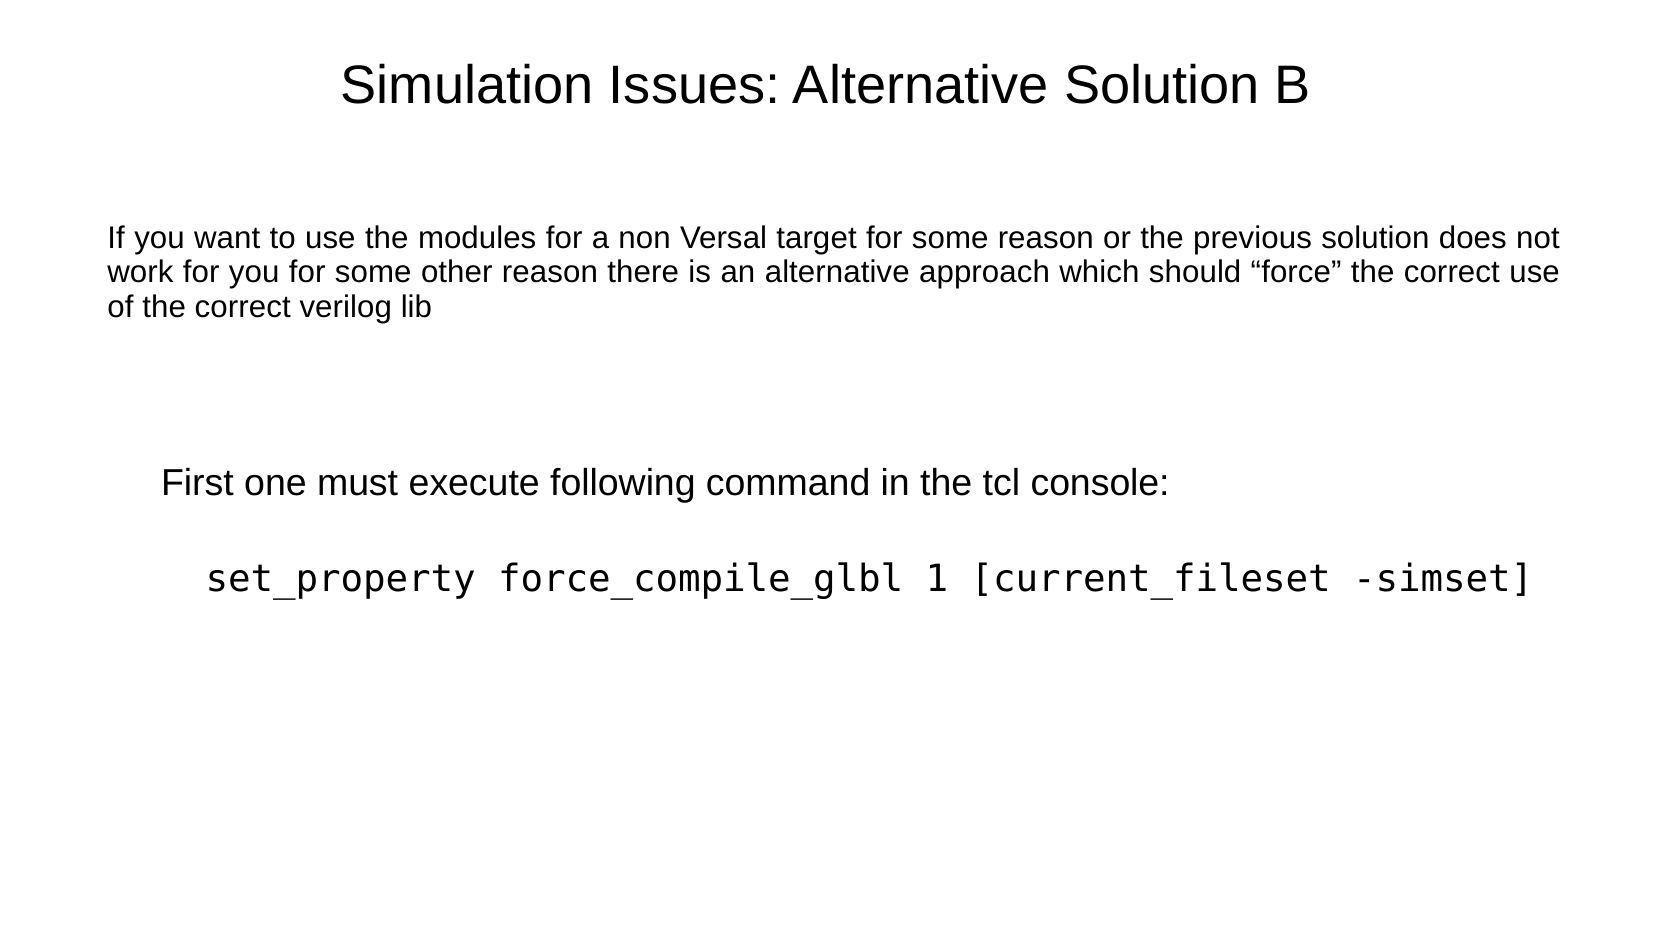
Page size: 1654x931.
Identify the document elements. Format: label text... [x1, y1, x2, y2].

title Simulation Issues: Alternative Solution B [82, 7, 1571, 163]
text_box If you want to use the modules for a non Versal target for some reason or the previous solution does not work for you for some other reason there is an alternative approach which should “force” the correct use of the correct verilog lib [92, 212, 1578, 333]
text_box First one must execute following command in the tcl console: [146, 453, 1572, 511]
text_box set_property force_compile_glbl 1 [current_fileset -simset] [190, 549, 1601, 652]
